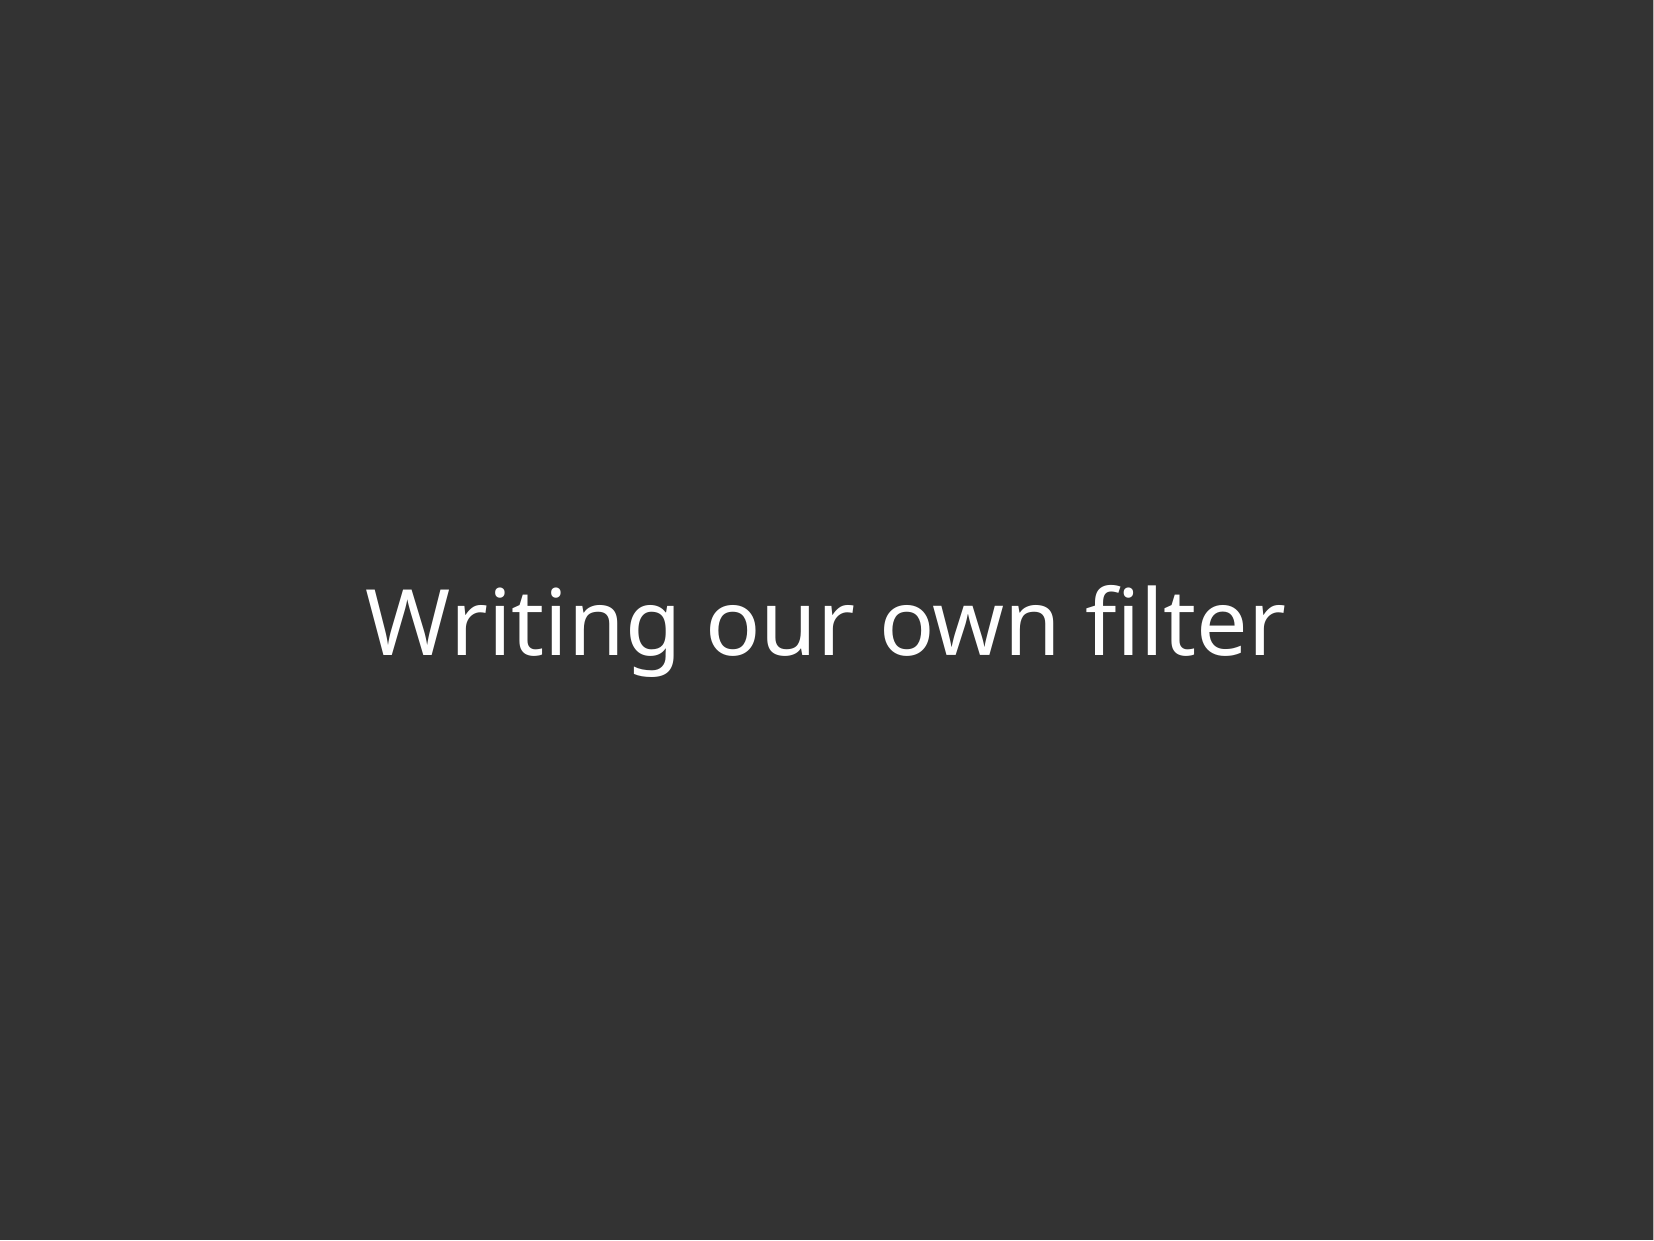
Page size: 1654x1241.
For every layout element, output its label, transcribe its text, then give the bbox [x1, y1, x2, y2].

subtitle Writing our own filter [82, 260, 1571, 980]
